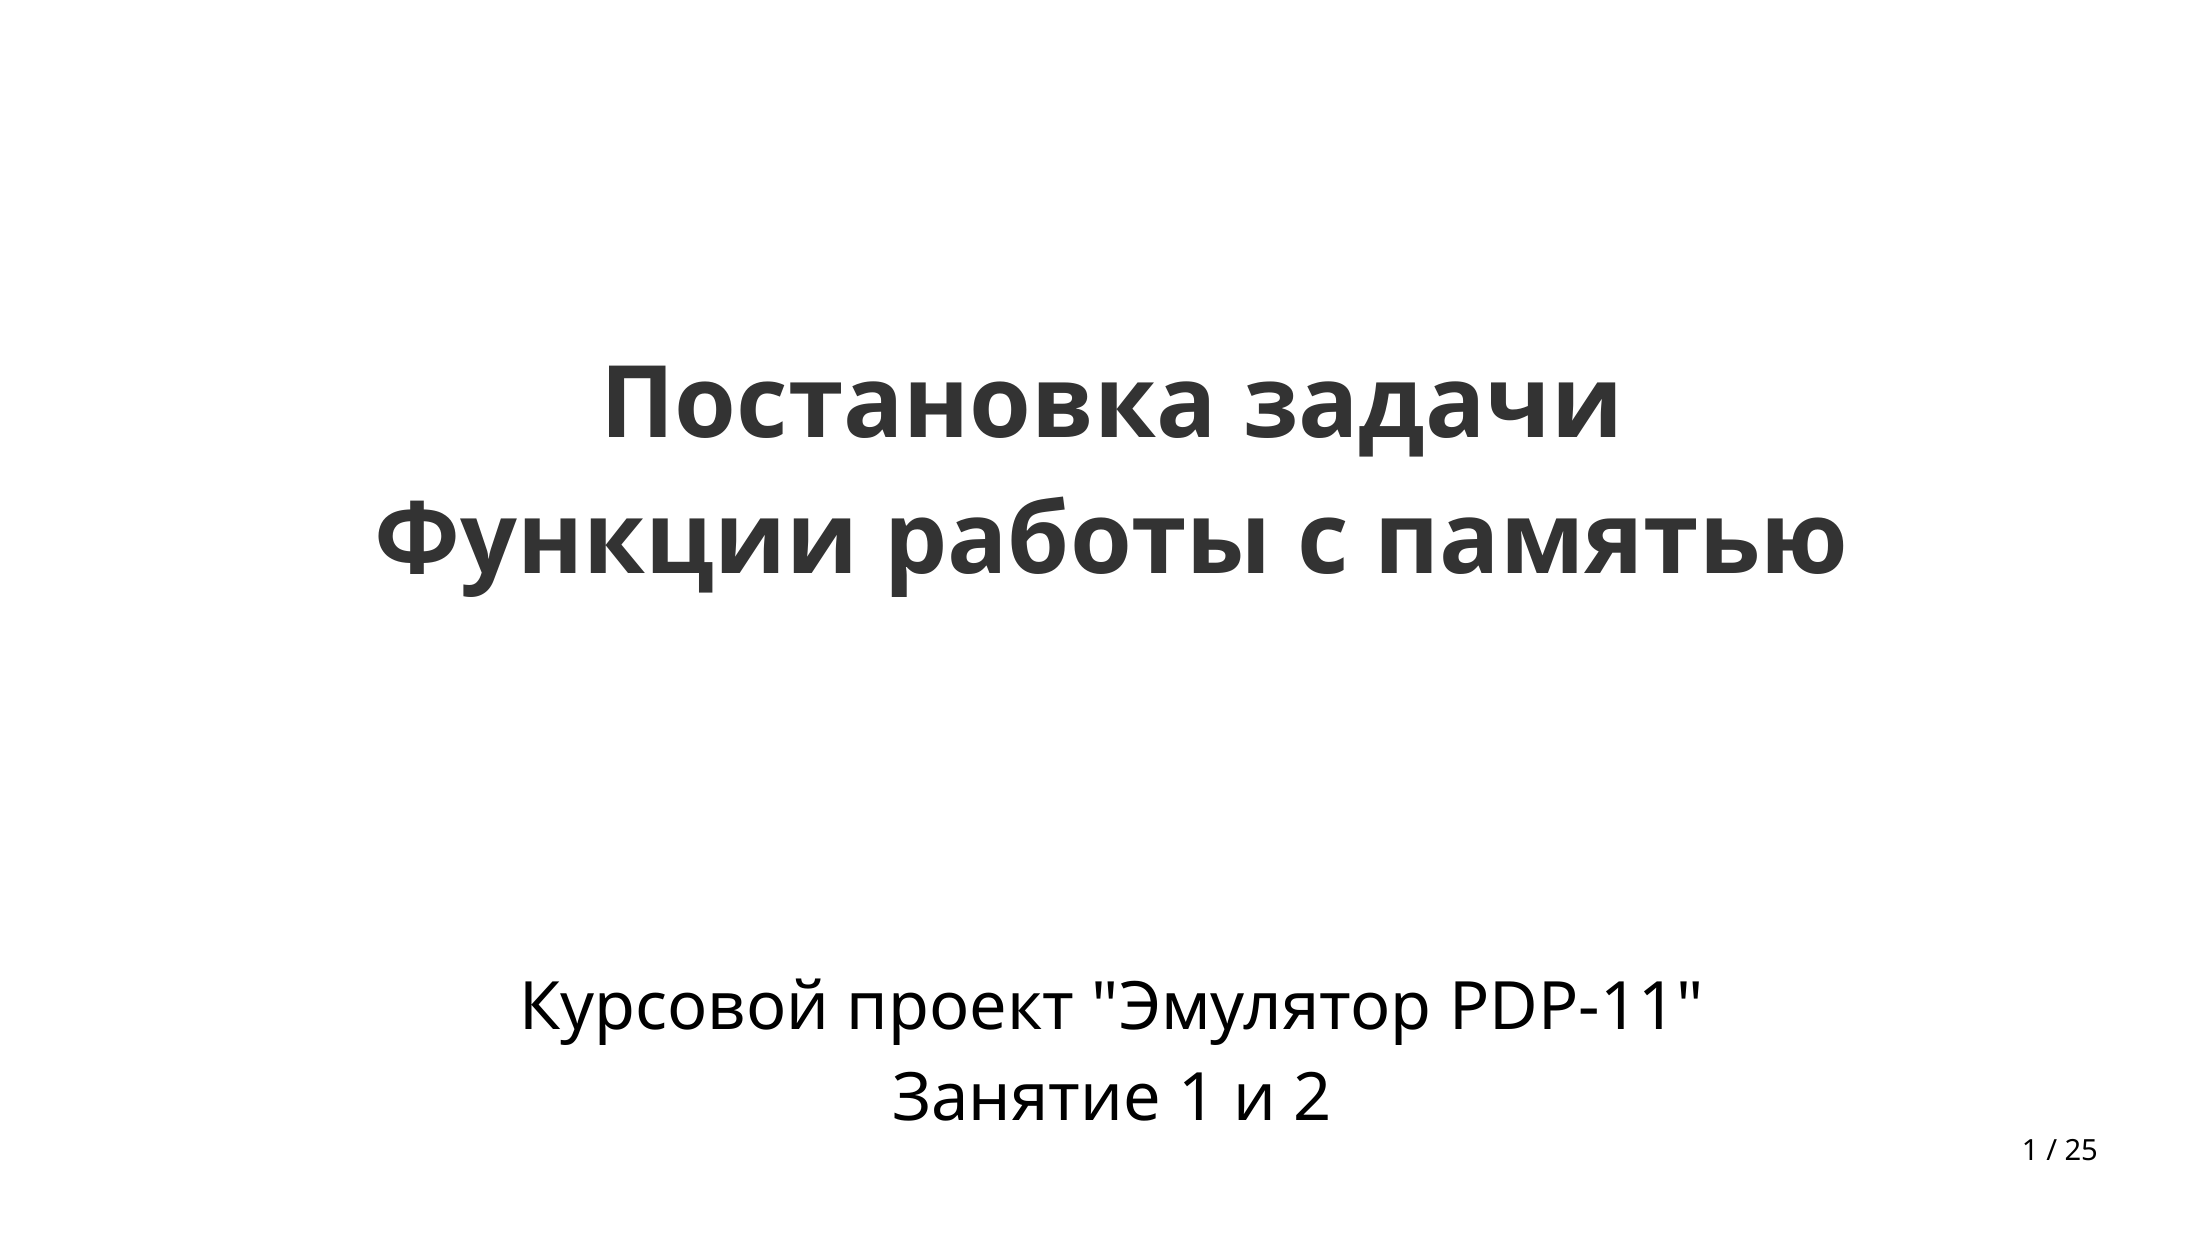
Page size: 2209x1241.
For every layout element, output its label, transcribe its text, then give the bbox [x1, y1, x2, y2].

title Постановка задачи Функции работы с памятью [173, 262, 2051, 671]
subtitle Курсовой проект "Эмулятор PDP-11" Занятие 1 и 2 [173, 958, 2051, 1140]
